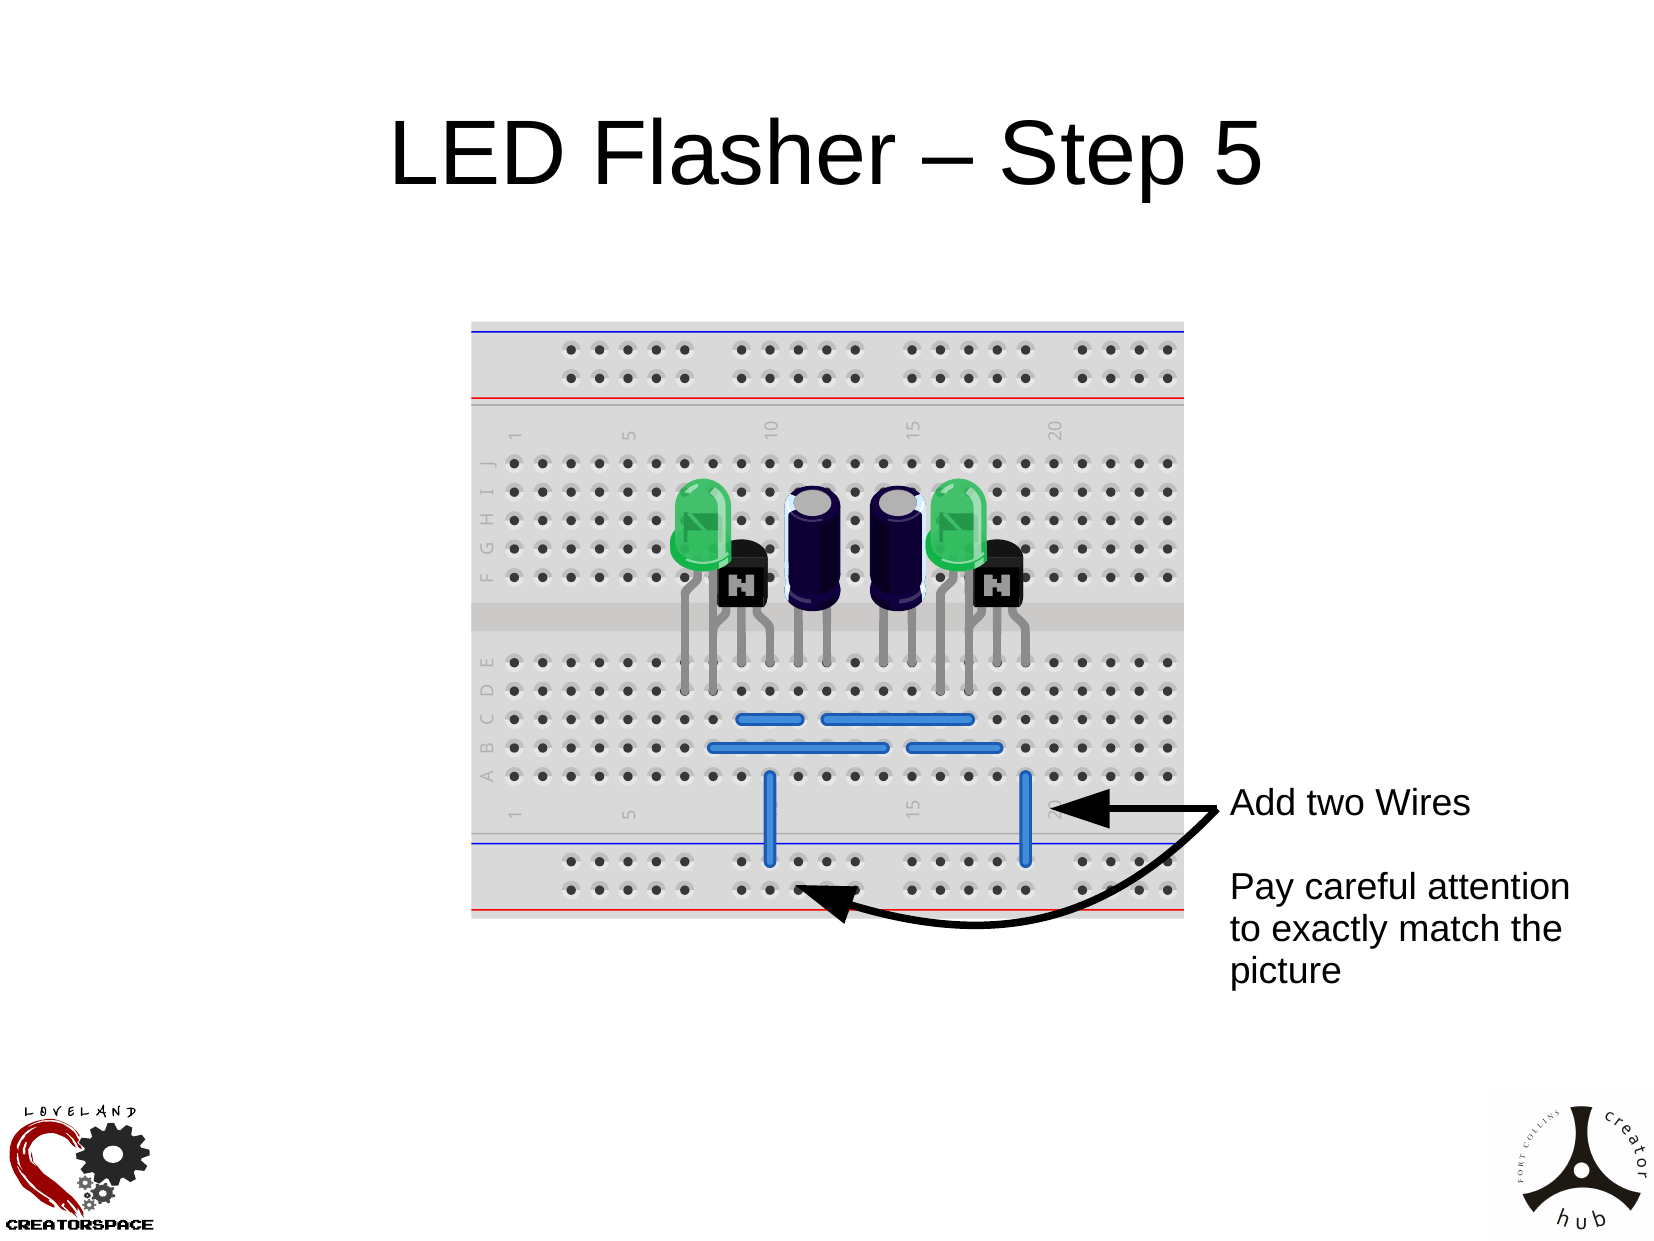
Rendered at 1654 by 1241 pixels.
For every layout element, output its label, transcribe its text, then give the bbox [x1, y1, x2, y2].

title LED Flasher – Step 5 [82, 49, 1571, 257]
picture [1050, 847, 1184, 921]
picture [1485, 1090, 1654, 1241]
text_box Add two Wires Pay careful attention to exactly match the picture [1215, 774, 1592, 1054]
picture [469, 320, 1184, 921]
picture [846, 909, 893, 921]
